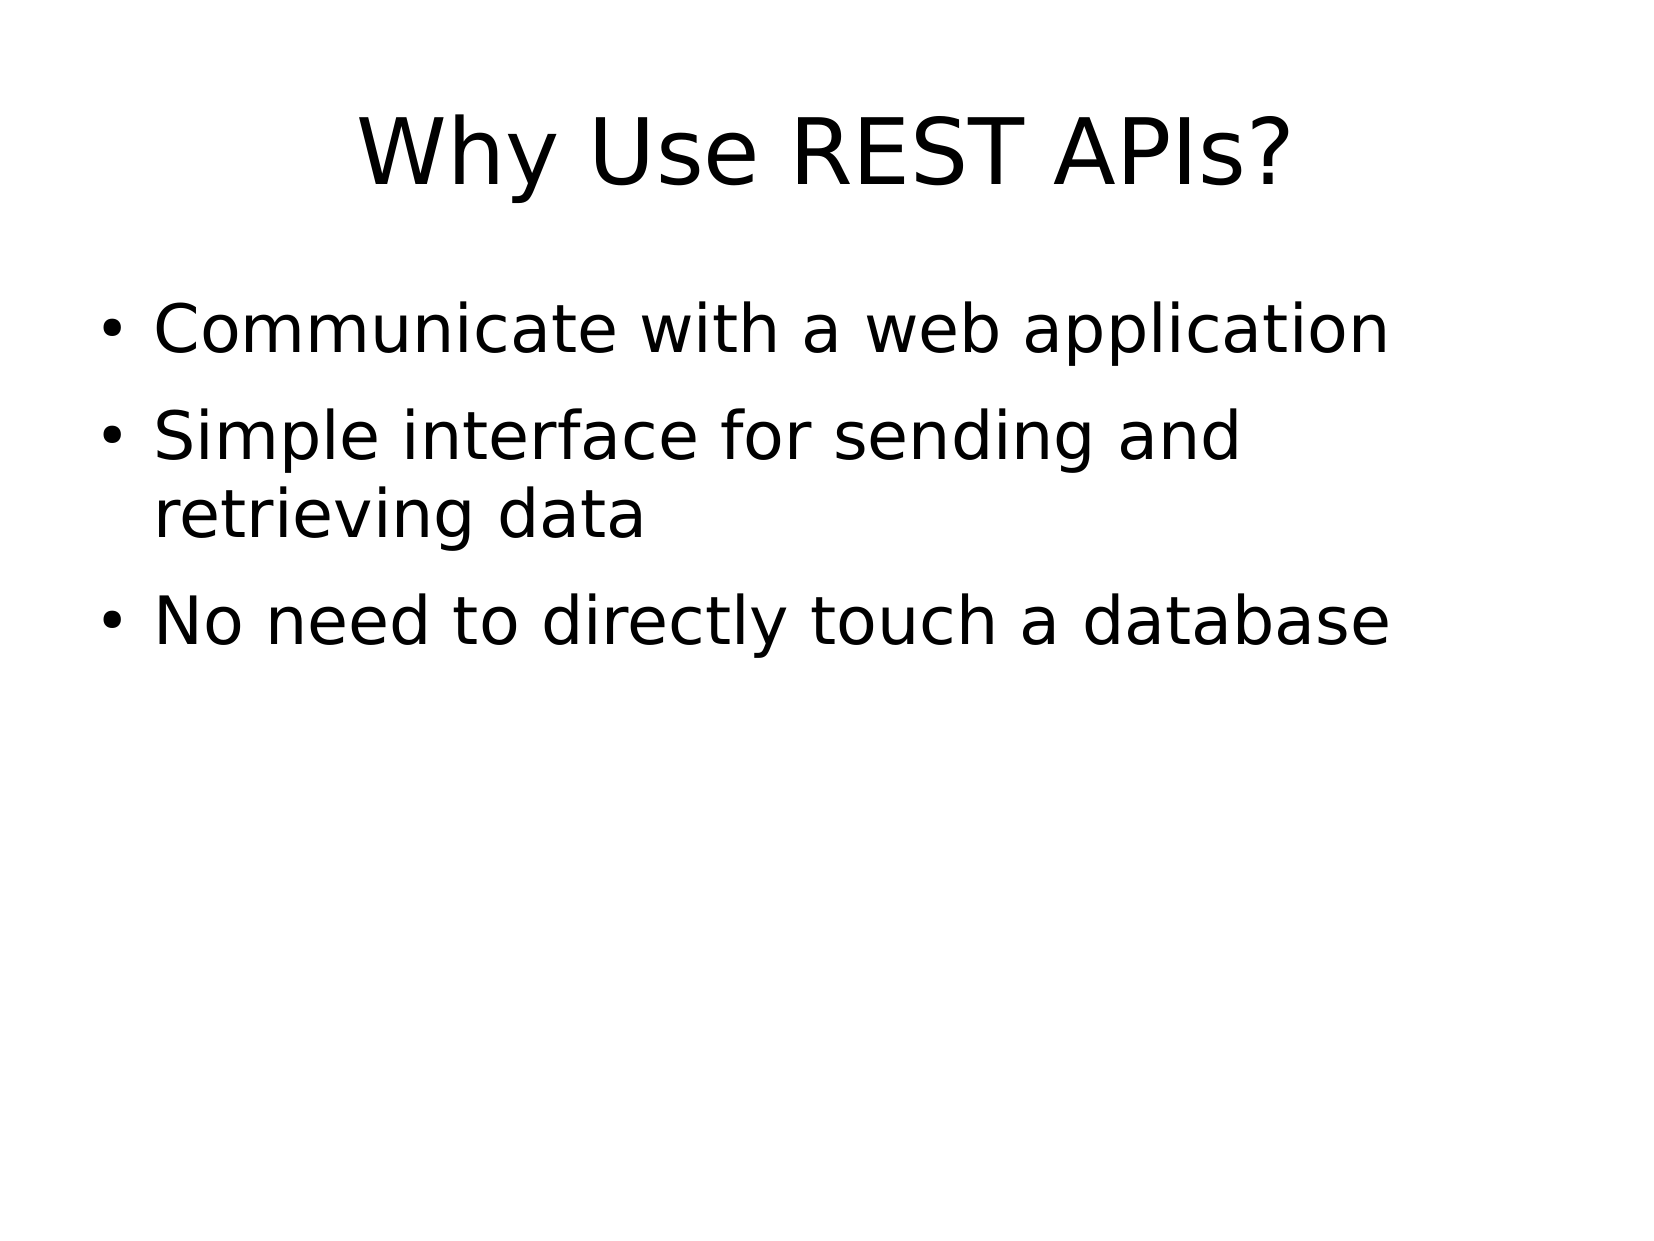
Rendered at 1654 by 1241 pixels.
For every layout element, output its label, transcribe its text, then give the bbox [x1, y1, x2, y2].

title Why Use REST APIs? [82, 49, 1571, 257]
list Communicate with a web application Simple interface for sending and retrieving data No need to directly touch a database [82, 290, 1571, 1010]
